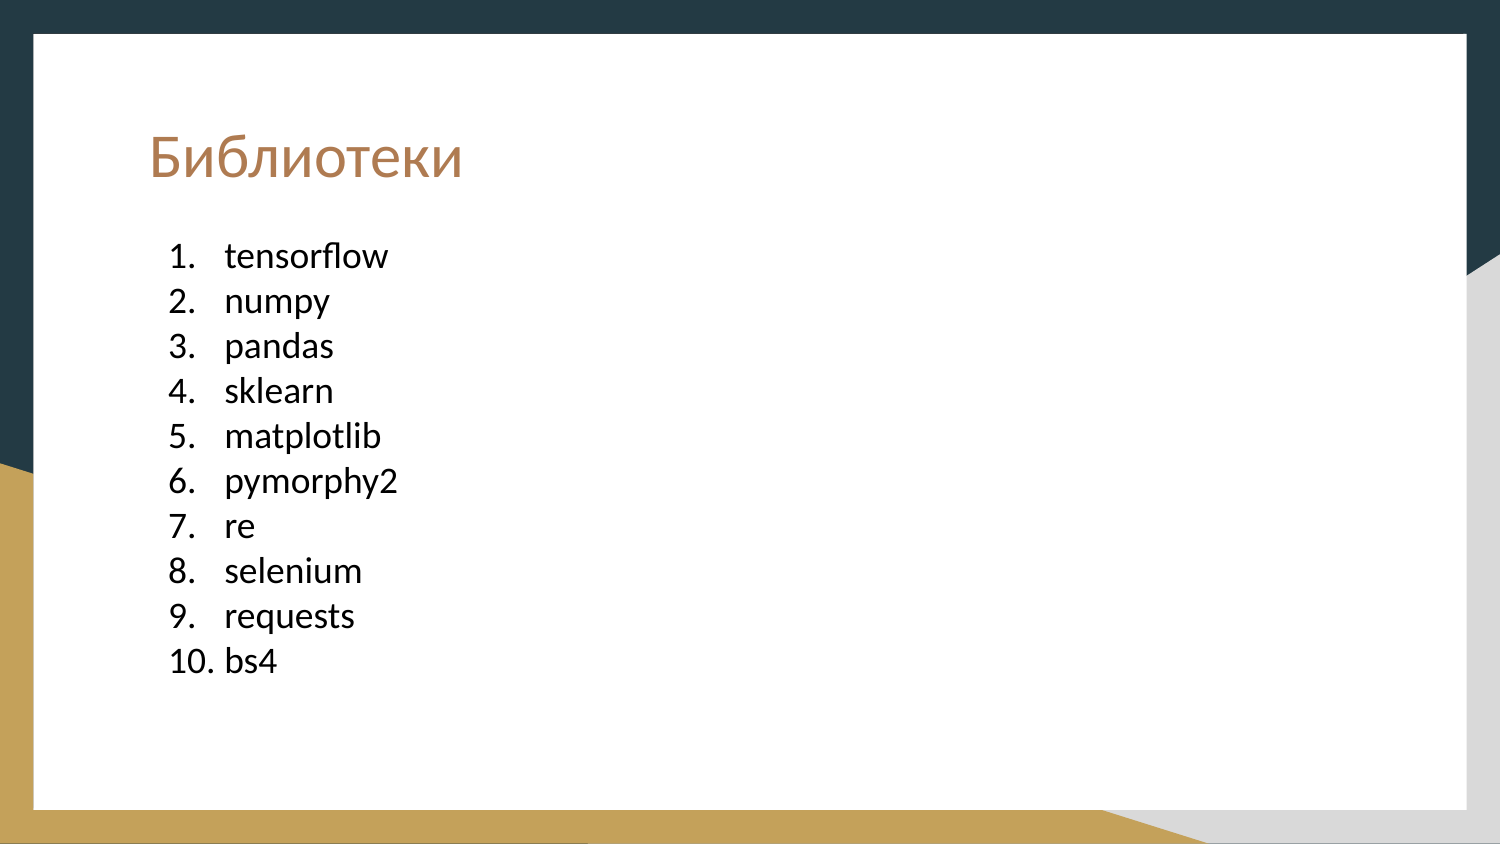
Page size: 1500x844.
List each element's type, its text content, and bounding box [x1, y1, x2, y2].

list tensorflow numpy pandas sklearn matplotlib pymorphy2 re selenium requests bs4 [134, 216, 1366, 740]
title Библиотеки [134, 99, 1366, 216]
